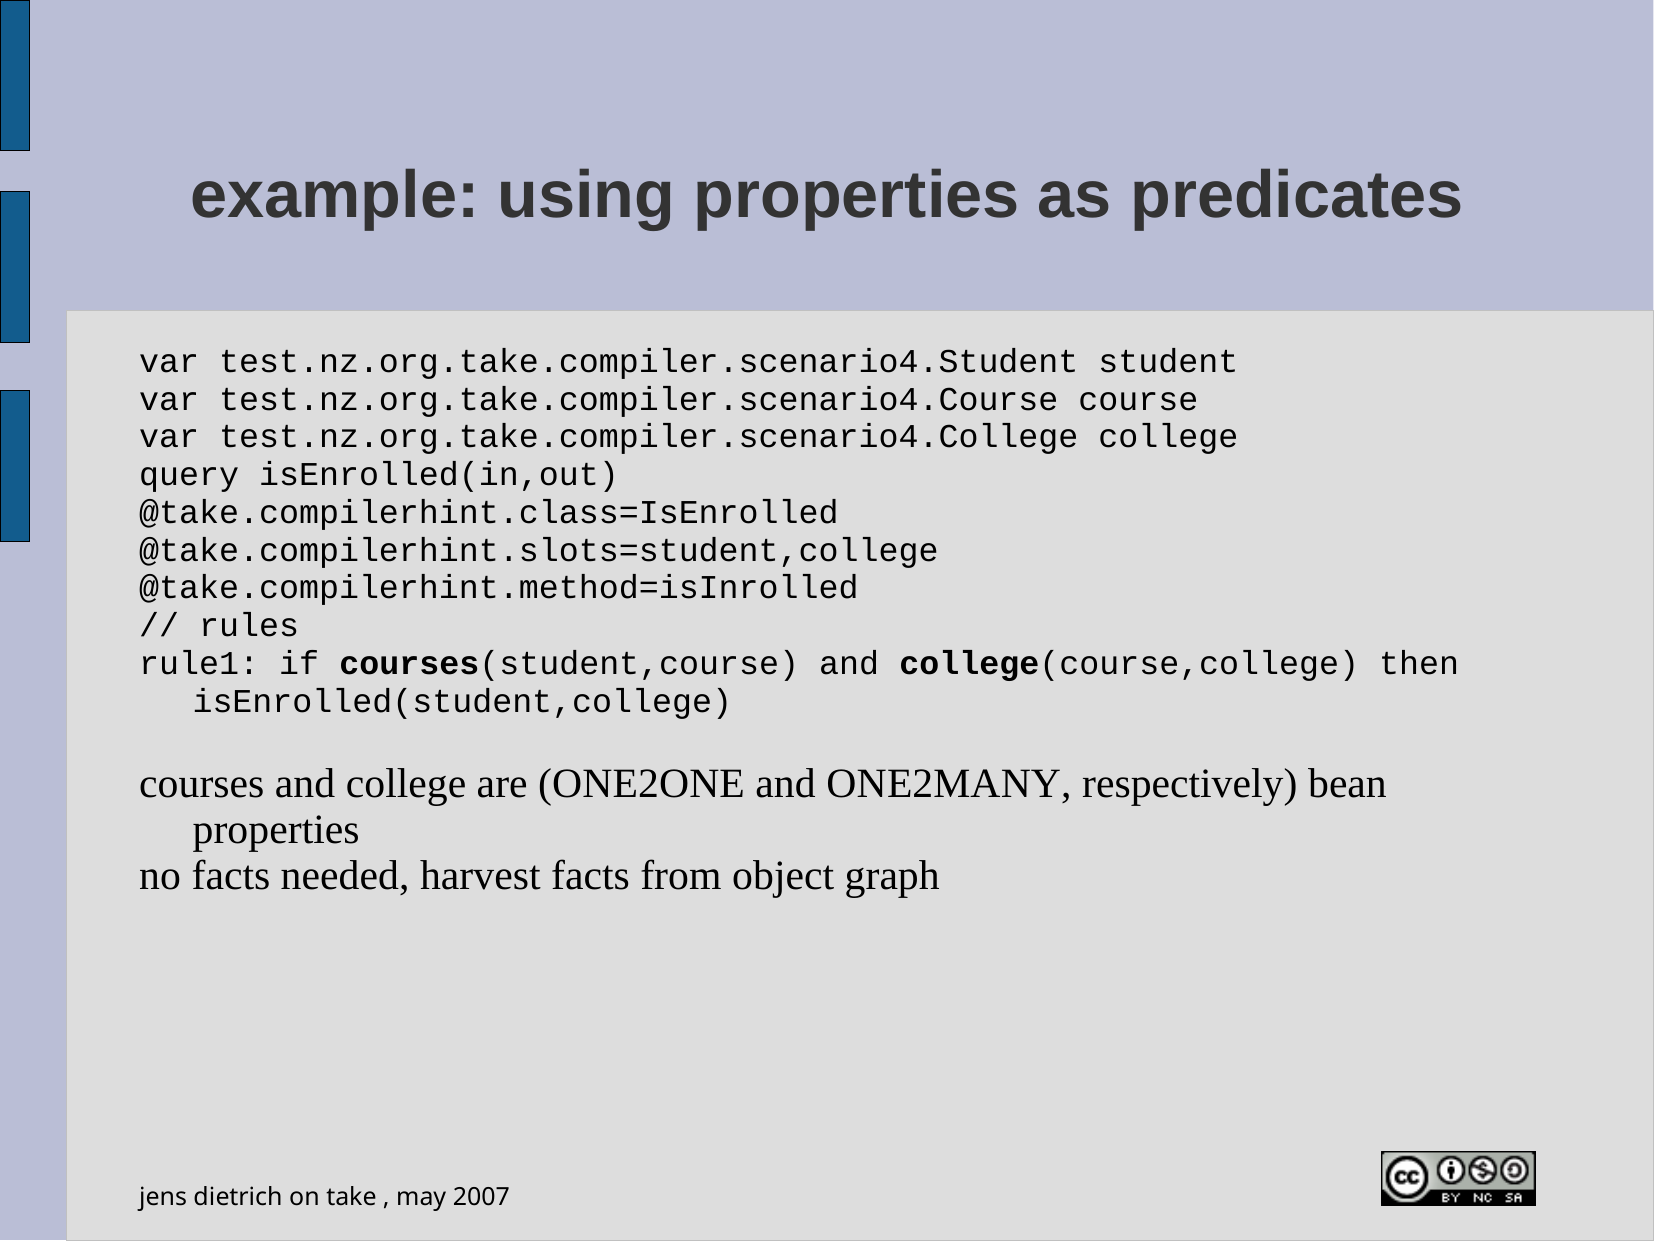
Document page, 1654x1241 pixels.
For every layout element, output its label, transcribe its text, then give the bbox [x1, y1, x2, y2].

list var test.nz.org.take.compiler.scenario4.Student student var test.nz.org.take.compiler.scenario4.Course course var test.nz.org.take.compiler.scenario4.College college query isEnrolled(in,out) @take.compilerhint.class=IsEnrolled @take.compilerhint.slots=student,college @take.compilerhint.method=isInrolled // rules rule1: if courses(student,course) and college(course,college) then isEnrolled(student,college) courses and college are (ONE2ONE and ONE2MANY, respectively) bean properties no facts needed, harvest facts from object graph [121, 344, 1534, 1127]
title example: using properties as predicates [121, 91, 1534, 299]
picture [1381, 1151, 1536, 1206]
